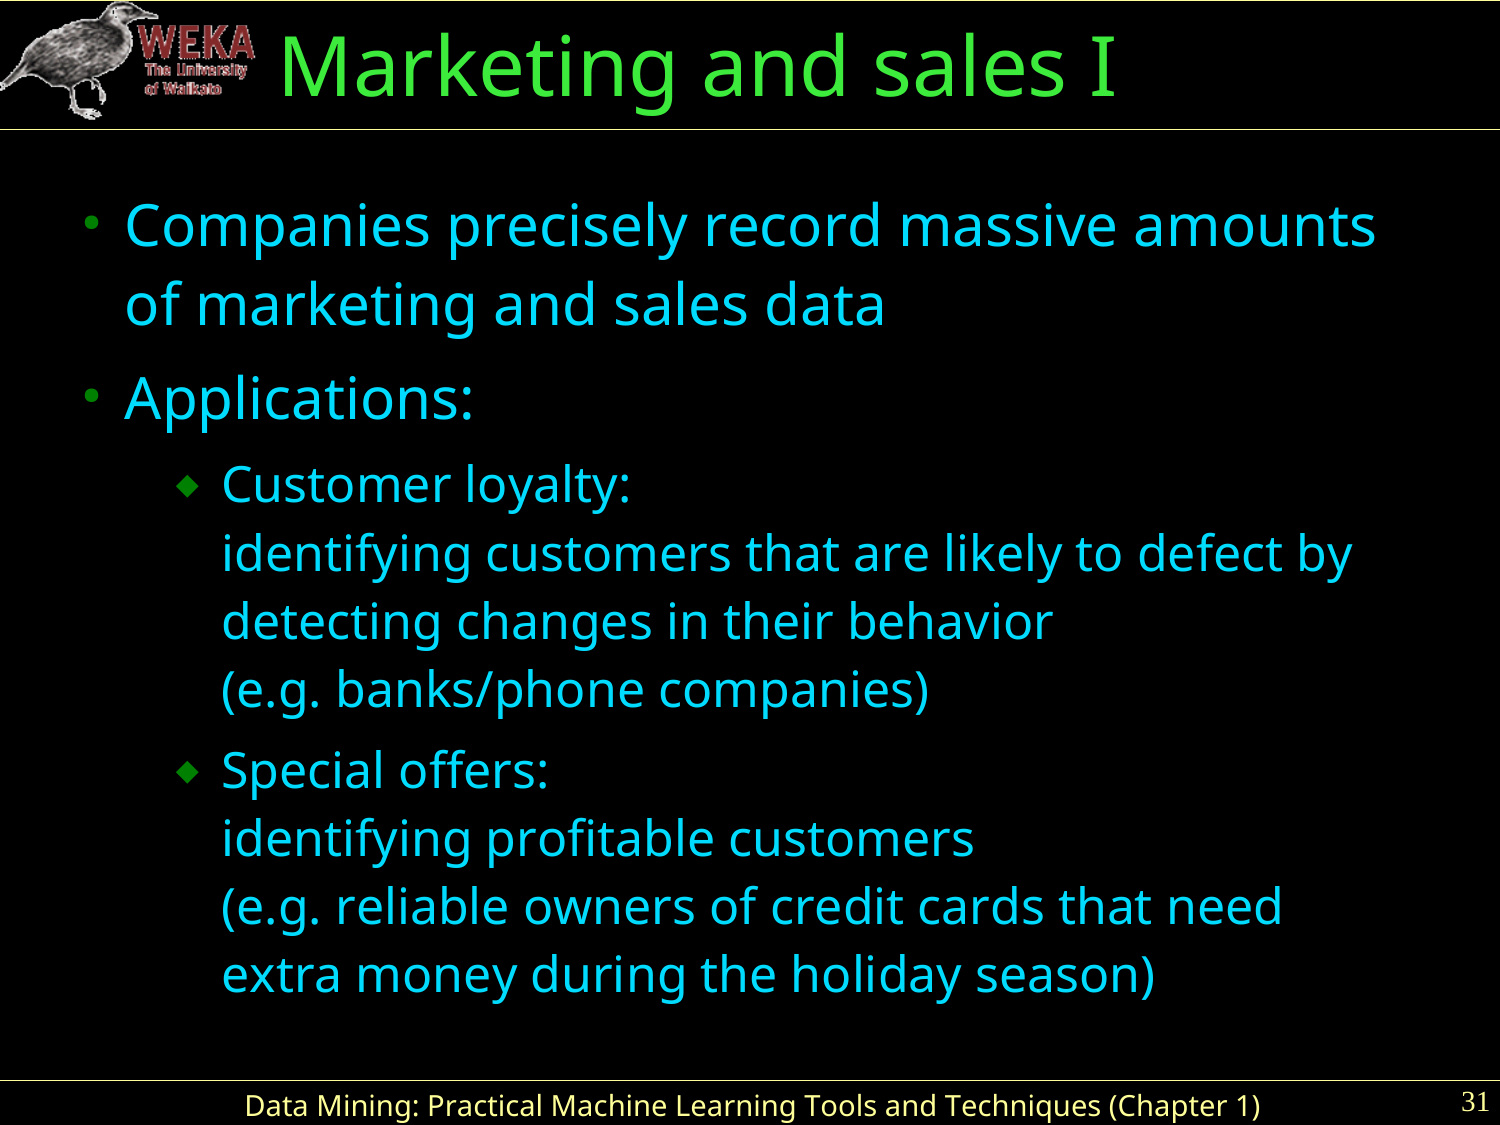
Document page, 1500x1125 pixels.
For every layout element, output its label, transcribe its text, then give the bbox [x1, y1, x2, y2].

list Companies precisely record massive amounts of marketing and sales data Applications: Customer loyalty: identifying customers that are likely to defect by detecting changes in their behavior (e.g. banks/phone companies) Special offers: identifying profitable customers (e.g. reliable owners of credit cards that need extra money during the holiday season) [67, 177, 1418, 1093]
picture [0, 1, 263, 129]
title Marketing and sales I [263, 0, 1500, 159]
